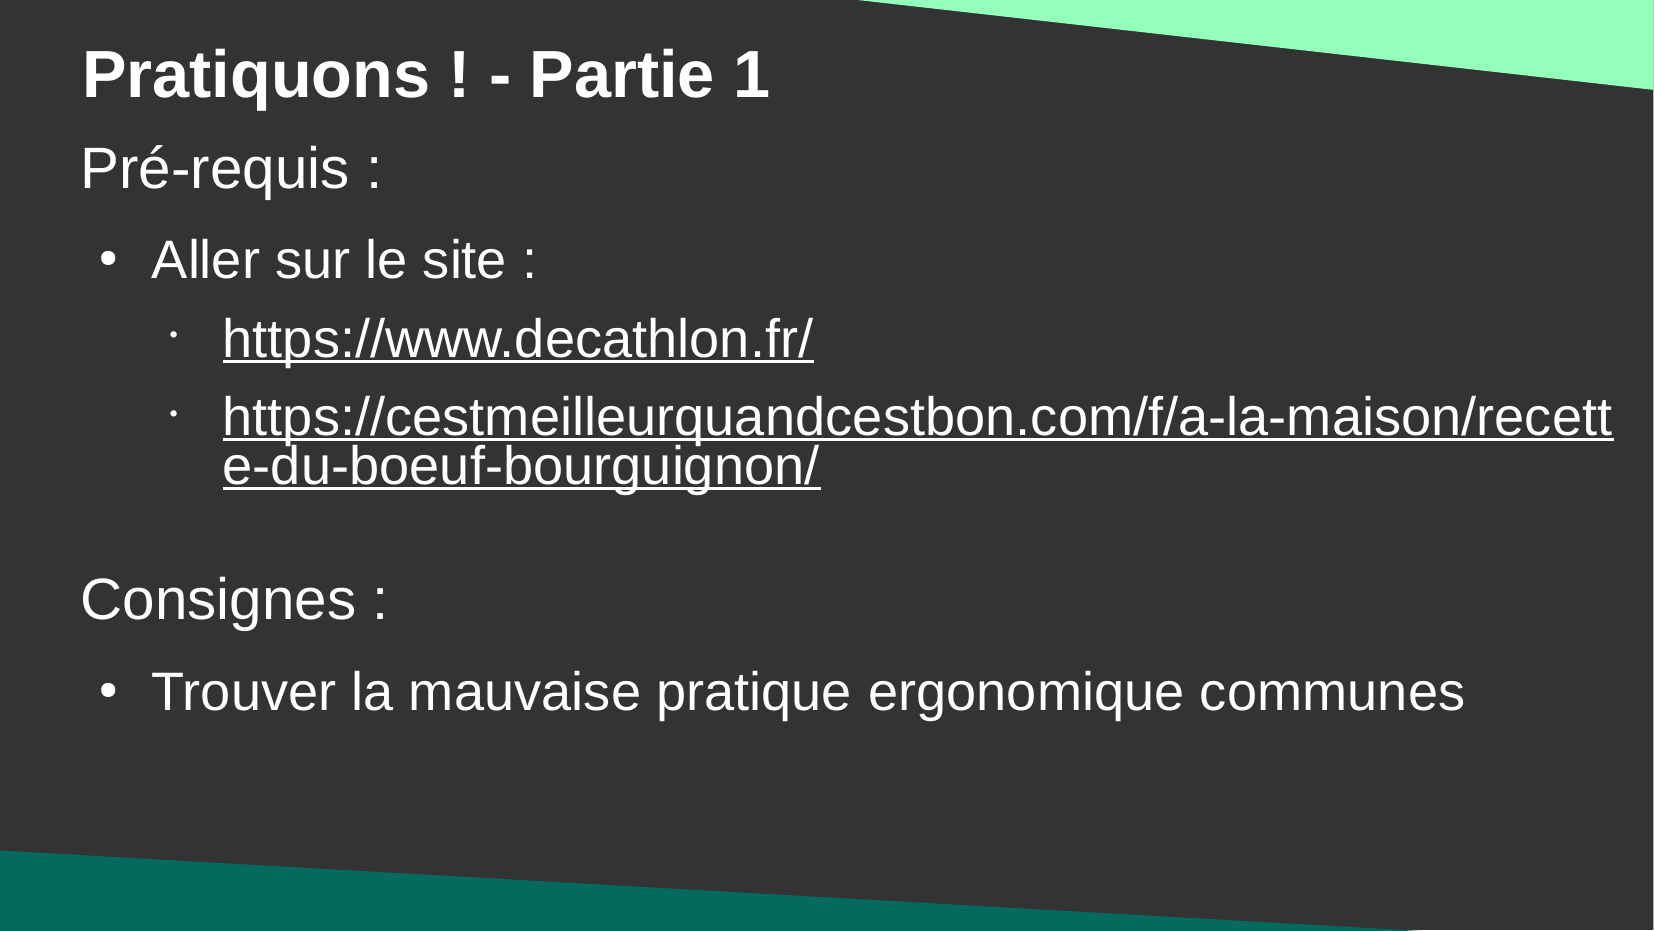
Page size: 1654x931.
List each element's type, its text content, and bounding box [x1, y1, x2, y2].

text_box [857, 0, 1654, 90]
list Pré-requis : Aller sur le site : https://www.decathlon.fr/ https://cestmeilleurquandcestbon.com/f/a-la-maison/recette-du-boeuf-bourguignon/ [80, 135, 1620, 449]
list Consignes : Trouver la mauvaise pratique ergonomique communes [80, 566, 1620, 727]
title Pratiquons ! - Partie 1 [82, 37, 1571, 114]
